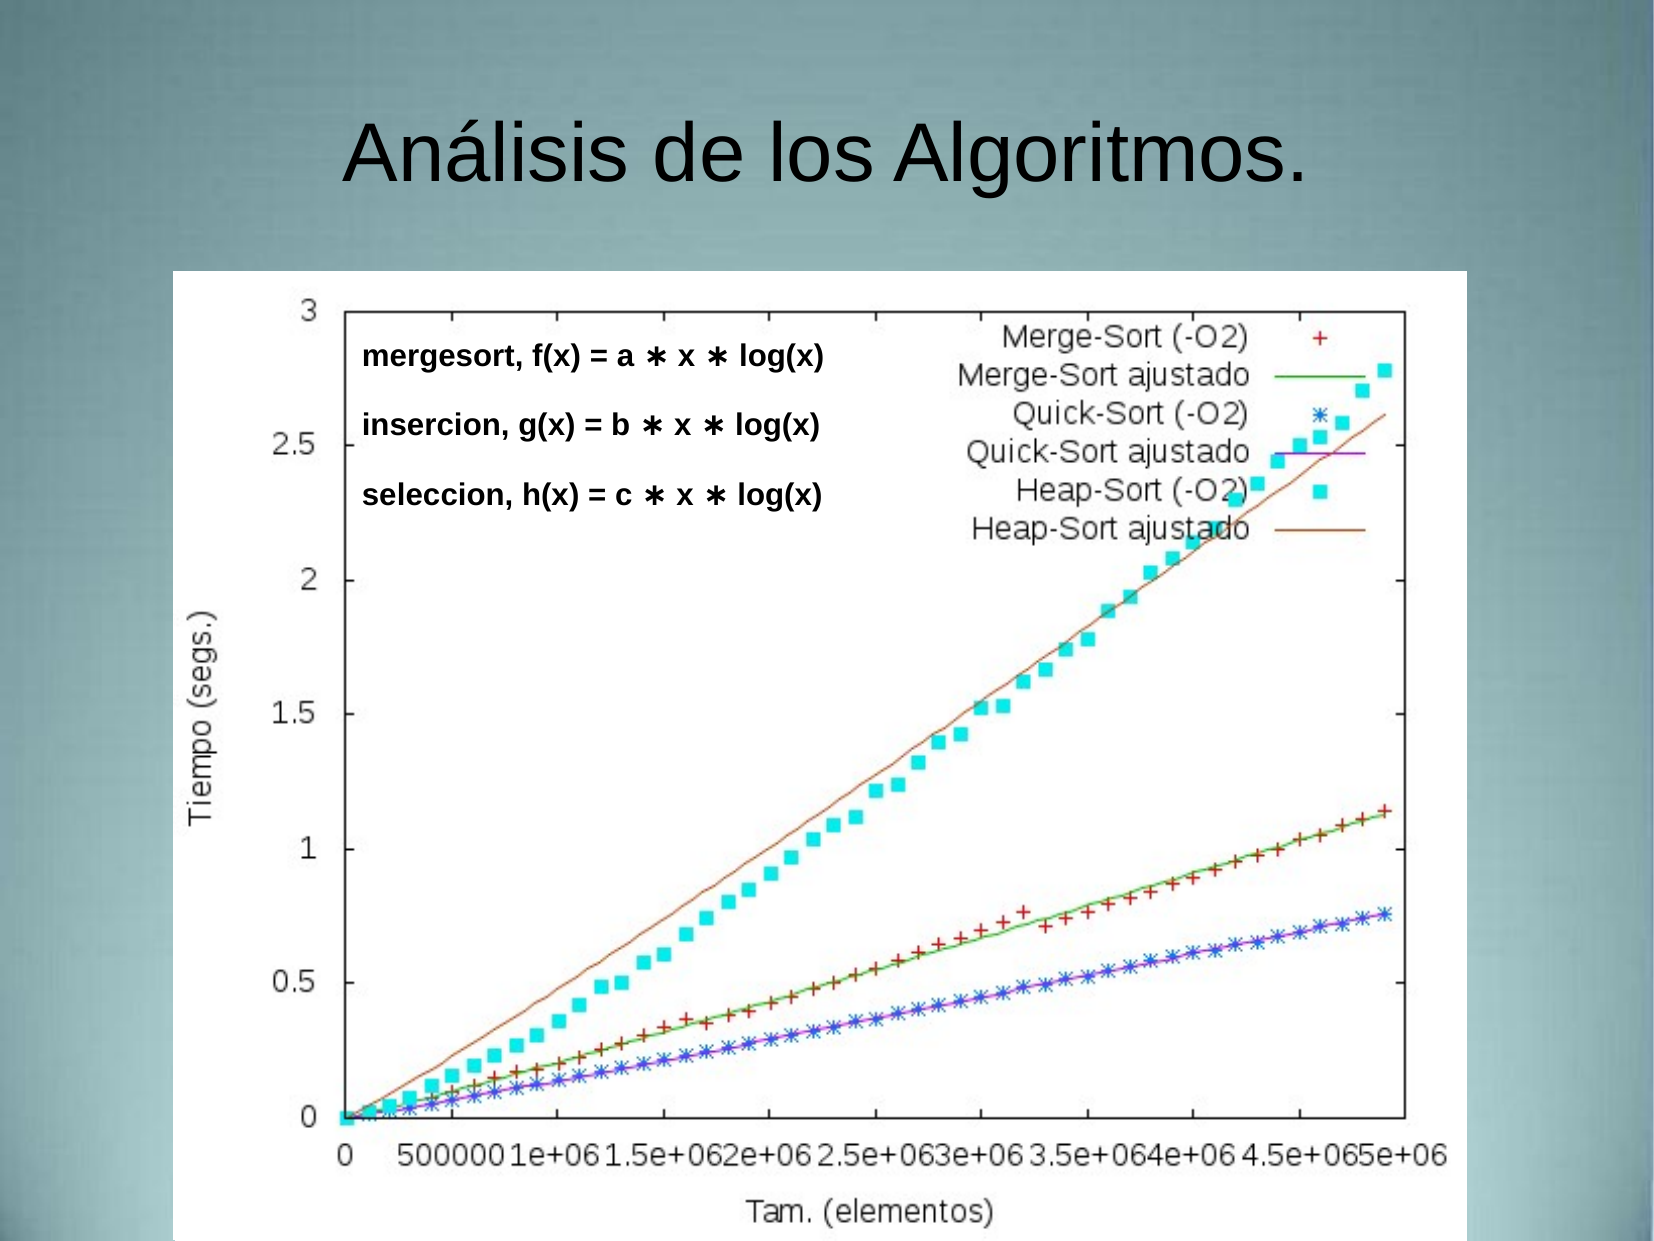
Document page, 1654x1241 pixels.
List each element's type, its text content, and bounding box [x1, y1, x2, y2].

title Análisis de los Algoritmos. [82, 49, 1571, 257]
text_box mergesort, f(x) = a ∗ x ∗ log(x) insercion, g(x) = b ∗ x ∗ log(x) seleccion, h(x) = c ∗ x ∗ log(x) [347, 330, 863, 556]
picture [0, 0, 1654, 1241]
